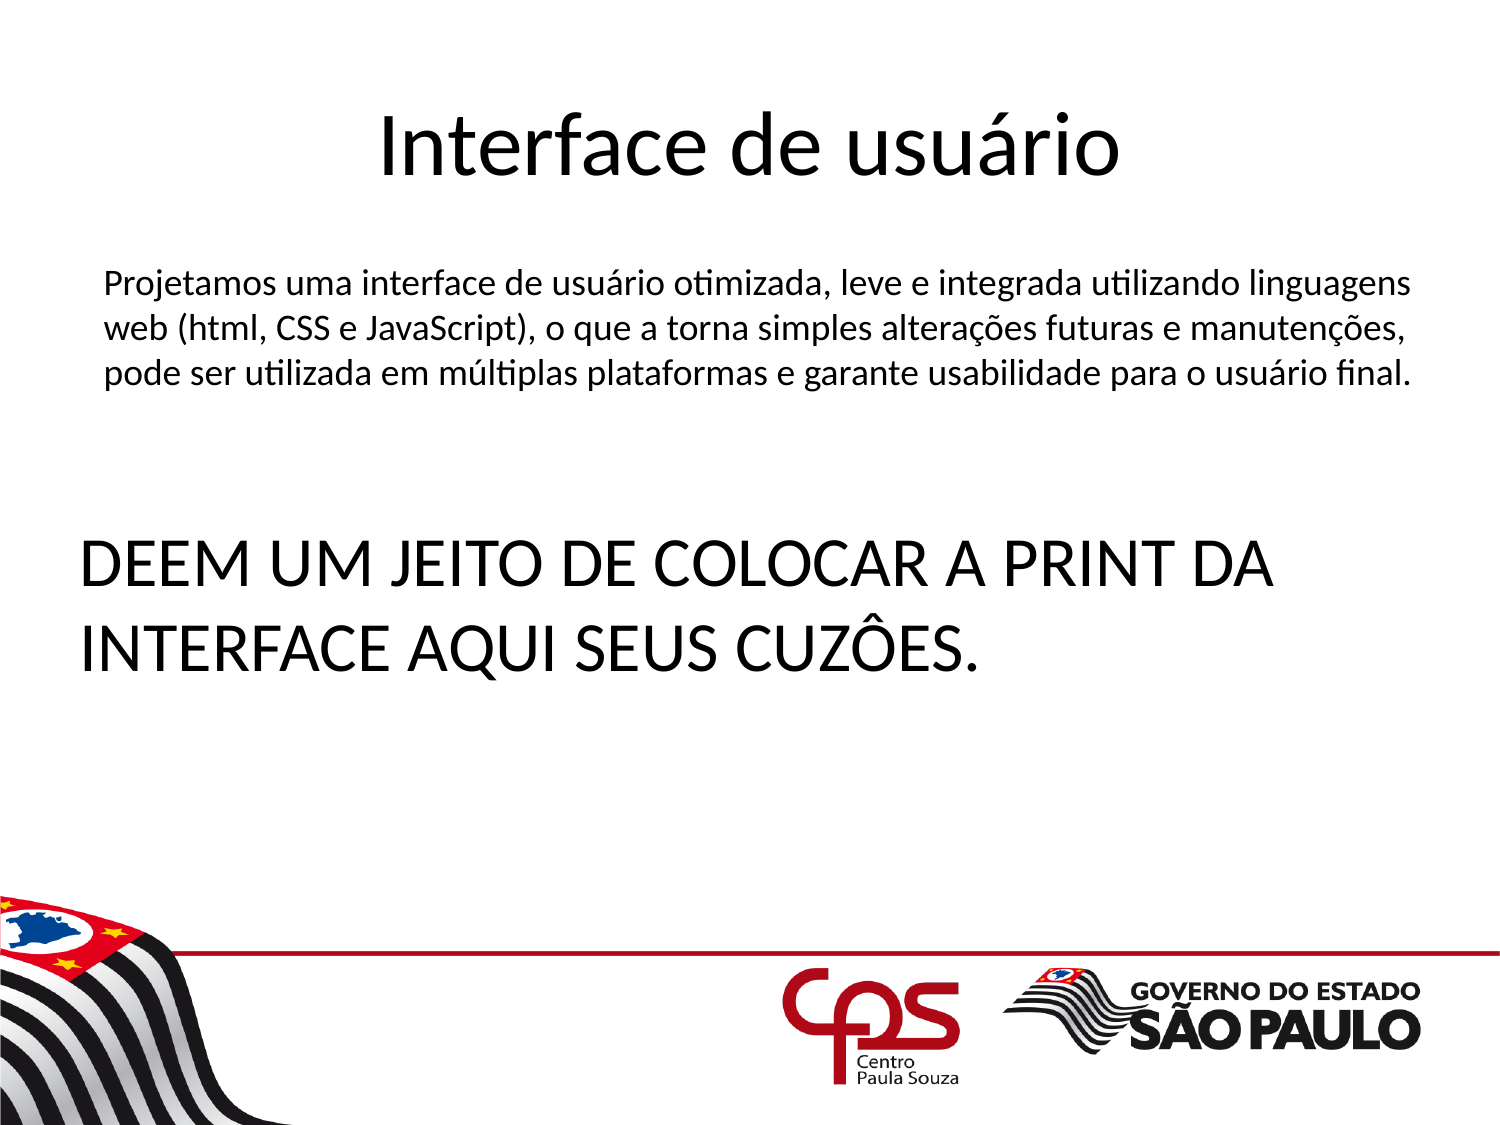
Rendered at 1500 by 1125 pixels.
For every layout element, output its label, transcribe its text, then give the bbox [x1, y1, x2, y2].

text_box Projetamos uma interface de usuário otimizada, leve e integrada utilizando linguagens web (html, CSS e JavaScript), o que a torna simples alterações futuras e manutenções, pode ser utilizada em múltiplas plataformas e garante usabilidade para o usuário final. [88, 231, 1439, 420]
text_box DEEM UM JEITO DE COLOCAR A PRINT DA INTERFACE AQUI SEUS CUZÔES. [64, 506, 1415, 695]
title Interface de usuário [75, 45, 1425, 233]
picture [0, 896, 1500, 1125]
